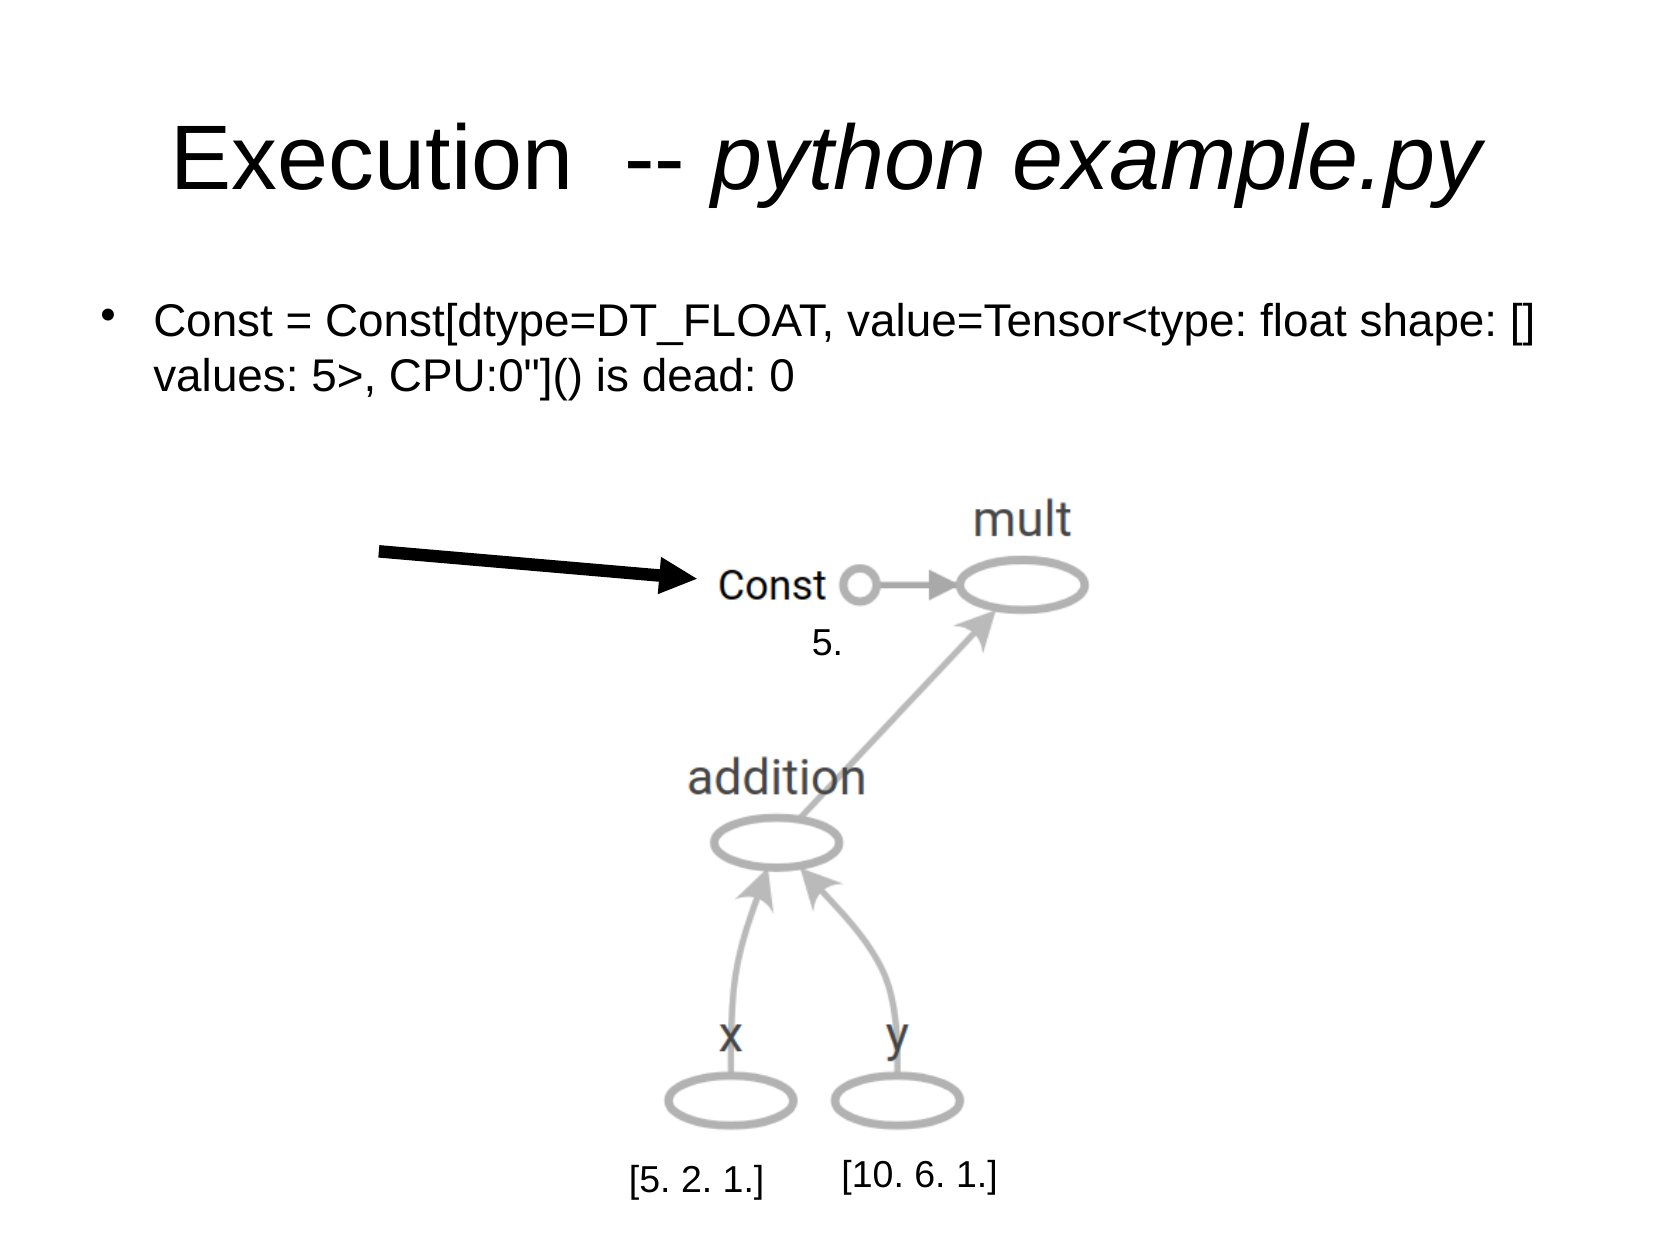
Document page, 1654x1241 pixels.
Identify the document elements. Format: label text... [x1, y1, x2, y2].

text_box 5. [797, 614, 880, 671]
text_box [10. 6. 1.] [826, 1145, 1122, 1203]
text_box [5. 2. 1.] [614, 1151, 827, 1209]
picture [566, 460, 1151, 1170]
text_box Execution -- python example.py [82, 49, 1571, 257]
text_box Const = Const[dtype=DT_FLOAT, value=Tensor<type: float shape: [] values: 5>, CPU:0"]() is dead: 0 [82, 290, 1571, 1010]
